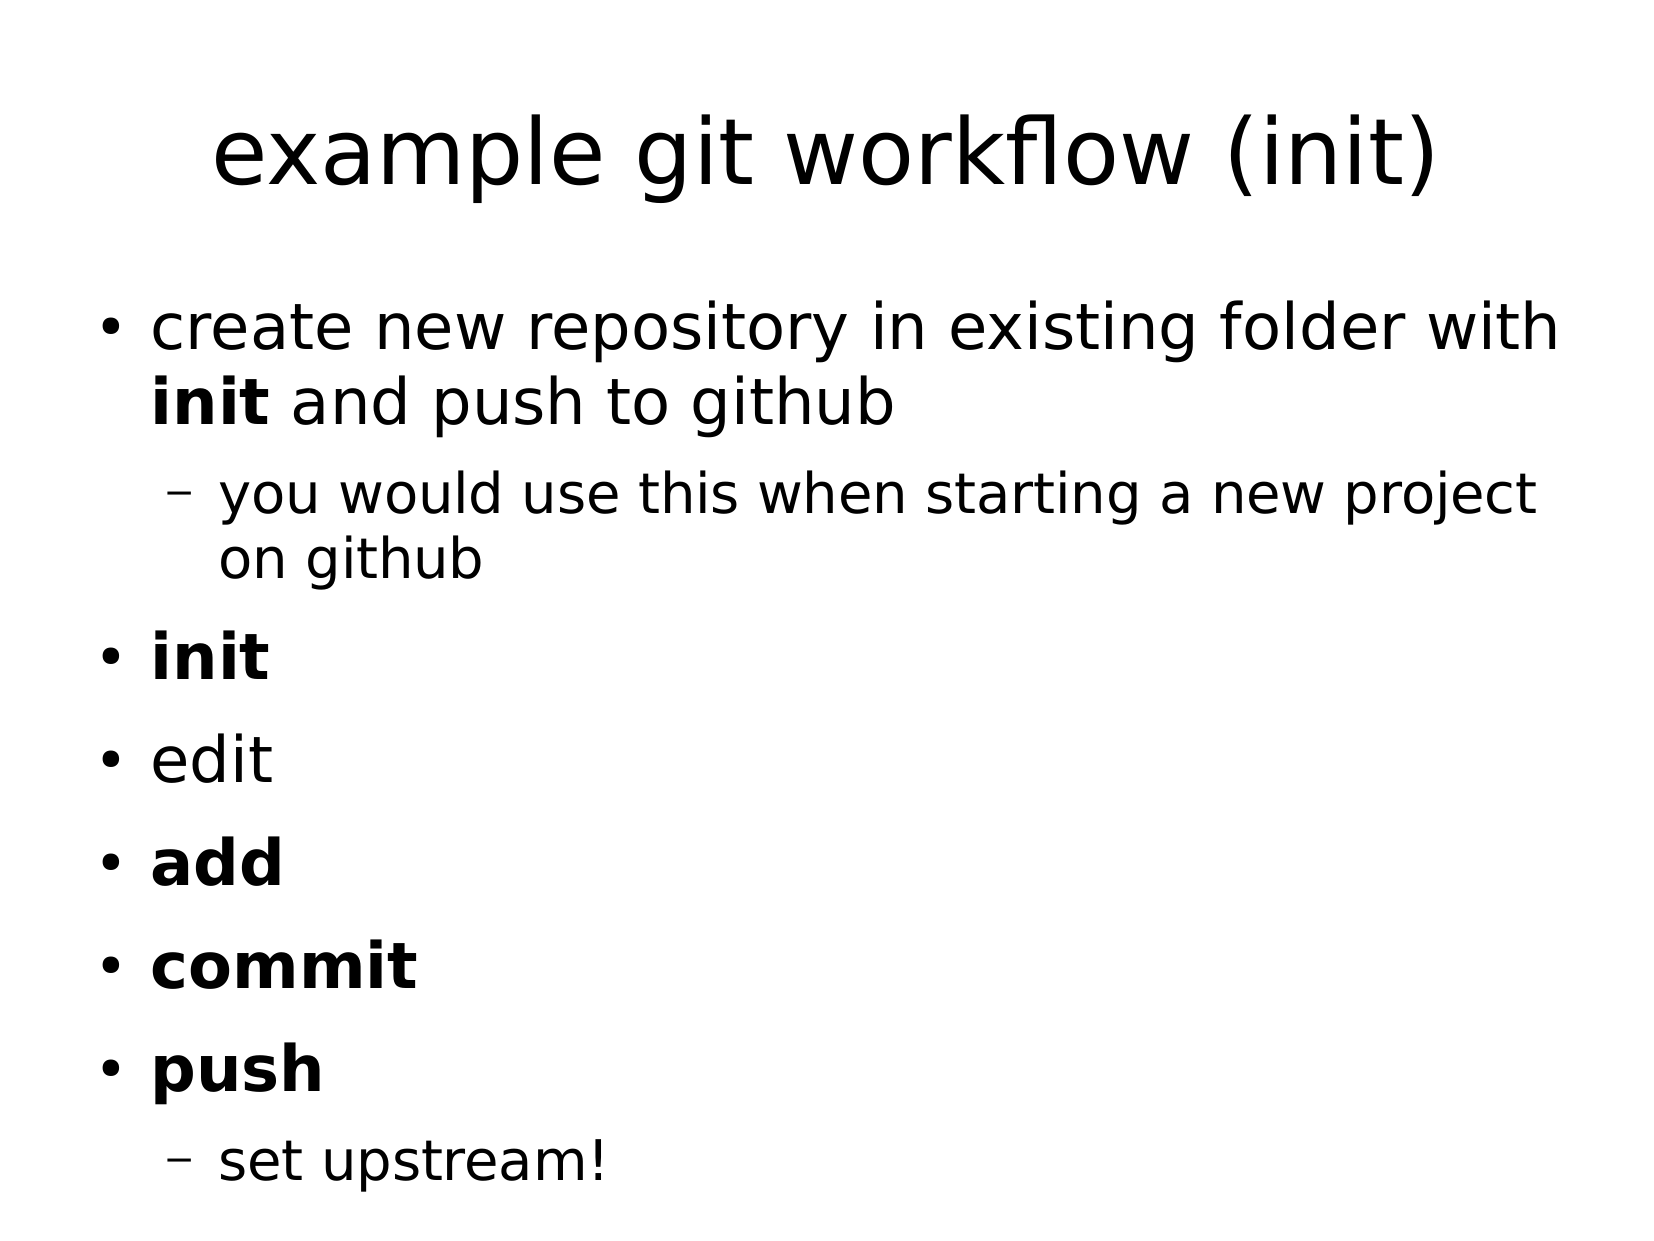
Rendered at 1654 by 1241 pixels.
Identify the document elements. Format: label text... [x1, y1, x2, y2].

list create new repository in existing folder with init and push to github you would use this when starting a new project on github init edit add commit push set upstream! [82, 290, 1571, 1201]
title example git workflow (init) [82, 49, 1571, 257]
